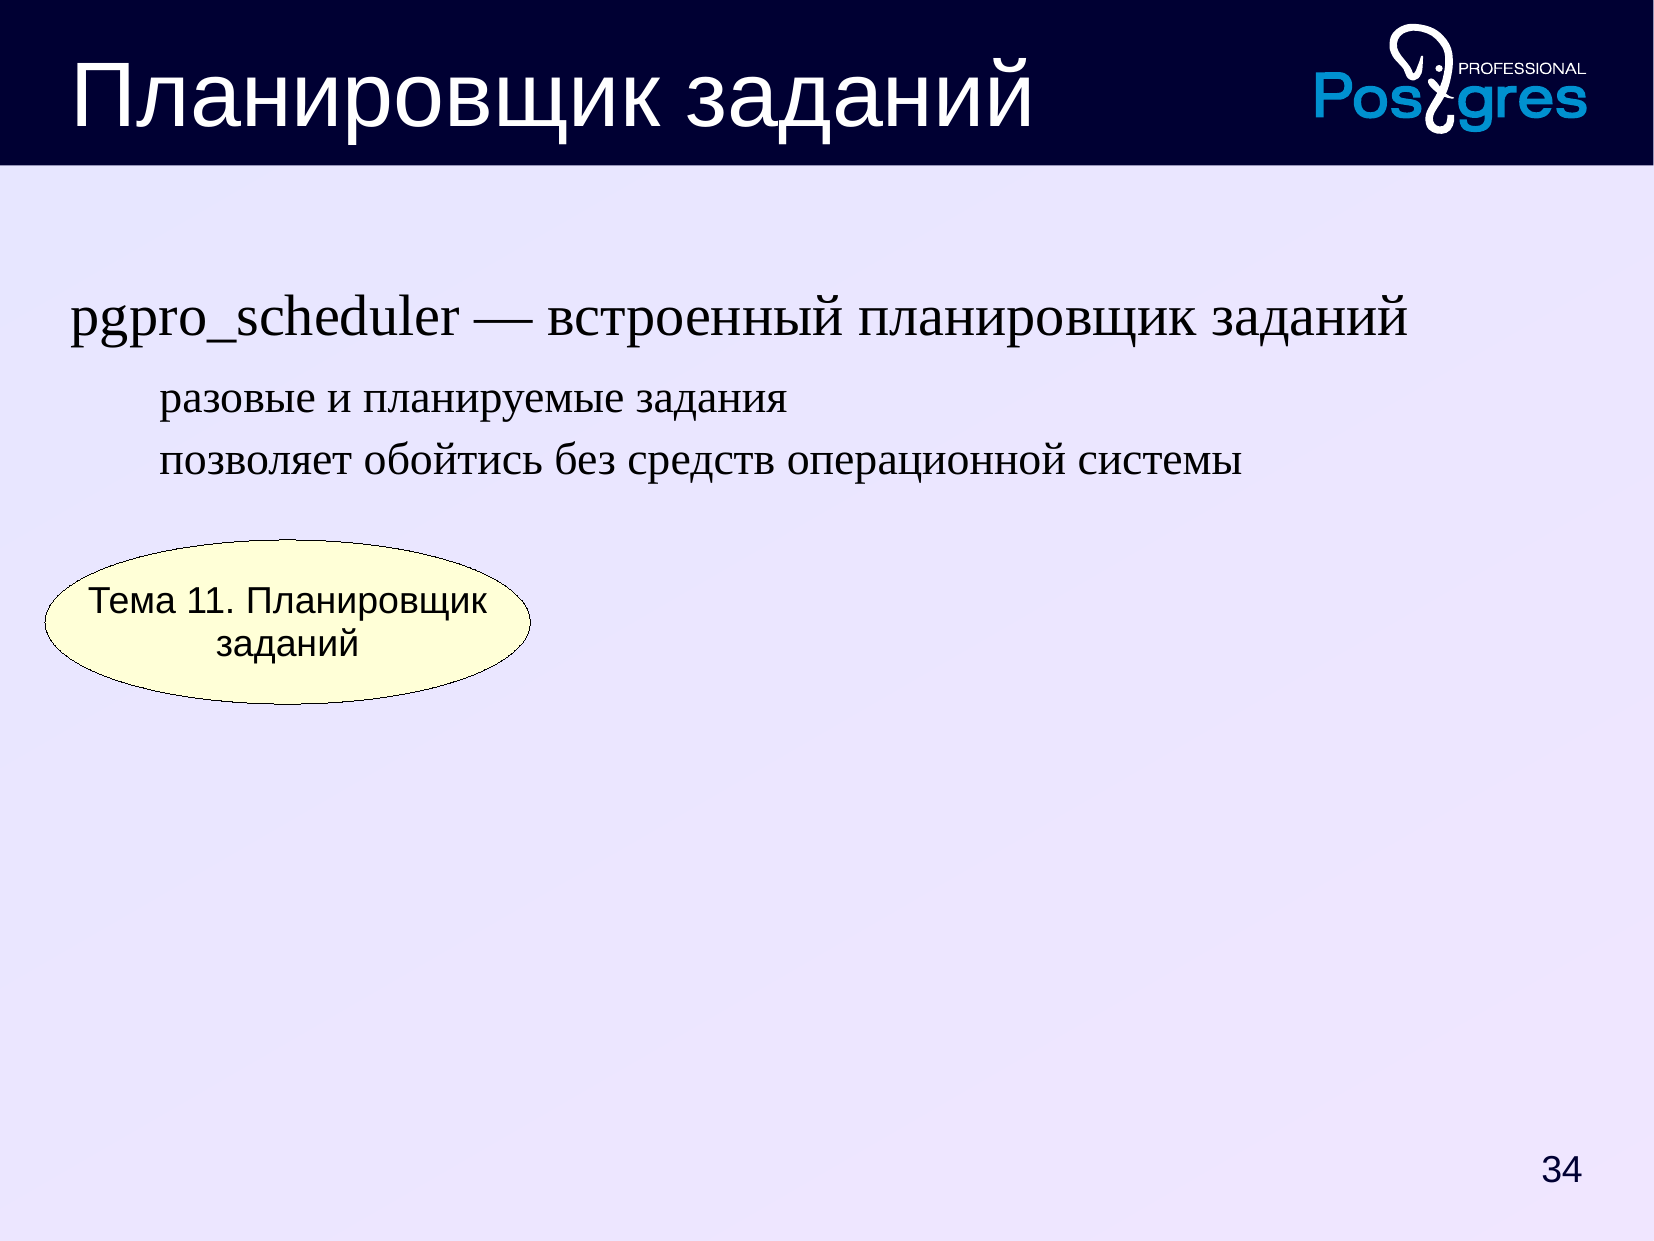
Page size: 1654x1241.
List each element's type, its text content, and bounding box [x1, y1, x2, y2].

text_box Тема 11. Планировщик заданий [44, 539, 531, 705]
list pgpro_scheduler — встроенный планировщик заданий разовые и планируемые задания позволяет обойтись без средств операционной системы [70, 283, 1559, 1125]
title Планировщик заданий [70, 43, 1241, 147]
